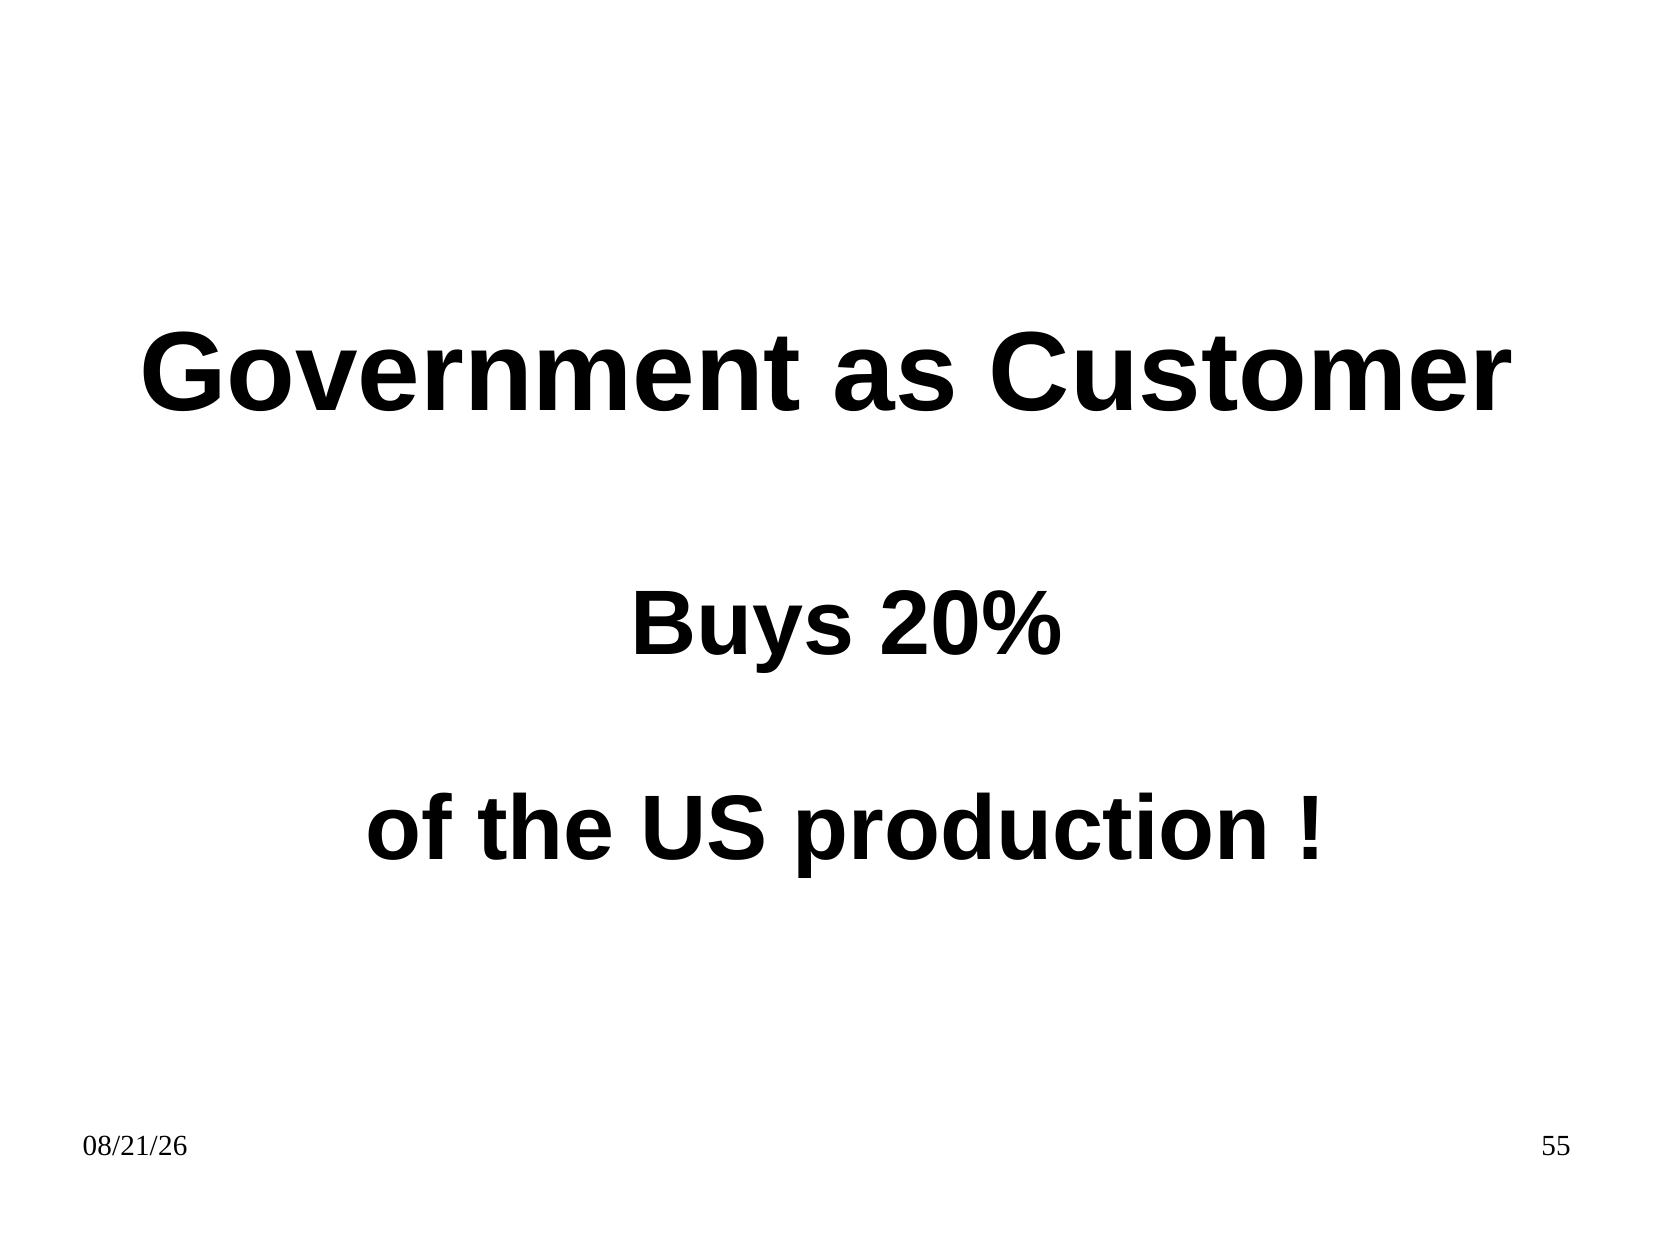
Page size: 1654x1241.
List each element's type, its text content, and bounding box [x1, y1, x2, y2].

subtitle Buys 20% of the US production ! [284, 510, 1410, 940]
title Government as Customer [82, 267, 1571, 476]
